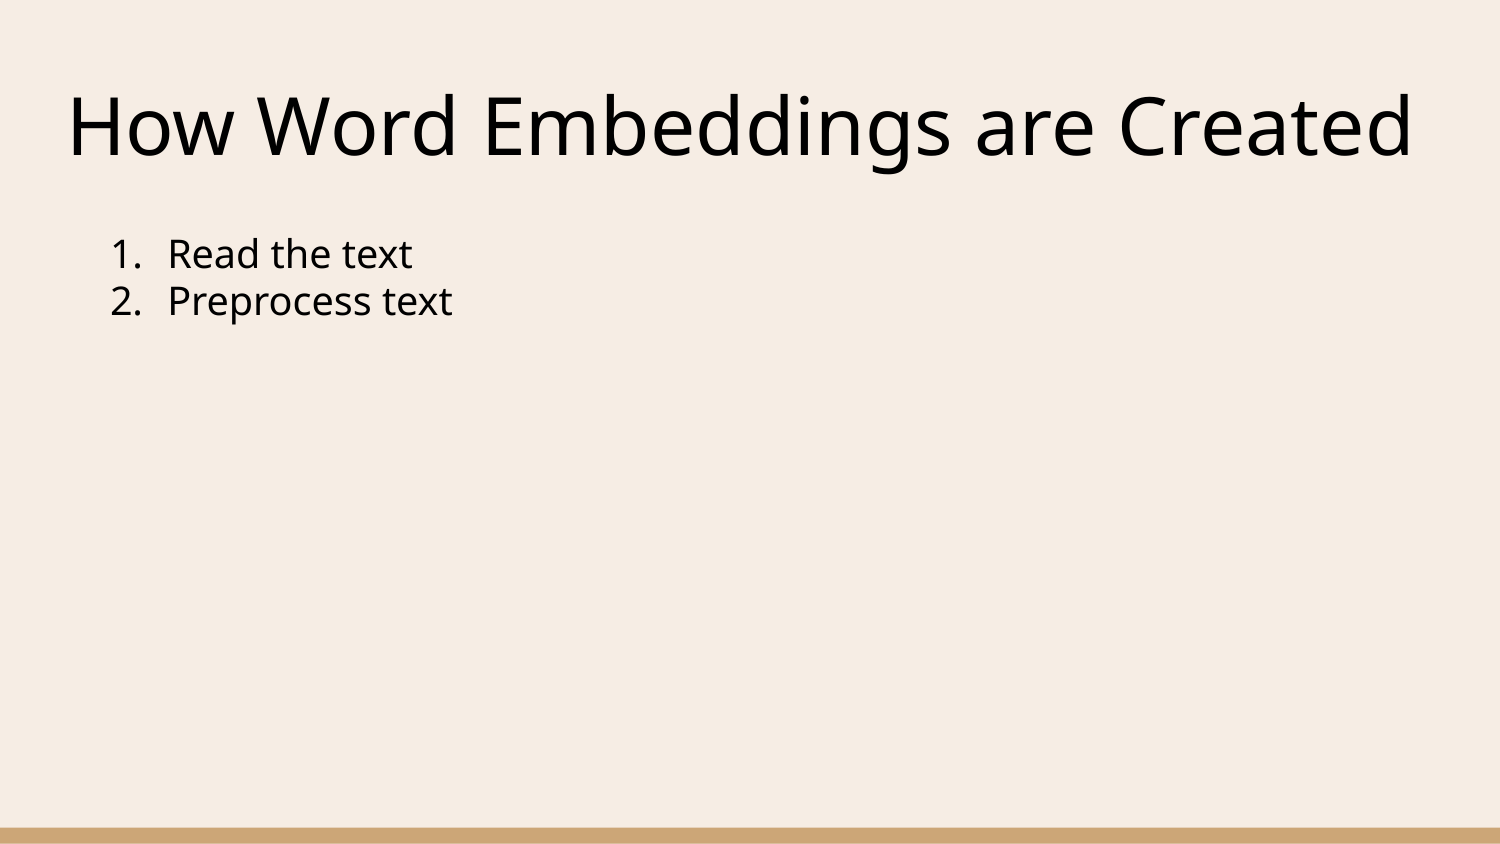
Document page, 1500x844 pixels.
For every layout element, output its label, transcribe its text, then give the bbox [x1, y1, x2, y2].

title How Word Embeddings are Created [51, 49, 1449, 187]
text_box Read the text Preprocess text [77, 213, 1278, 374]
